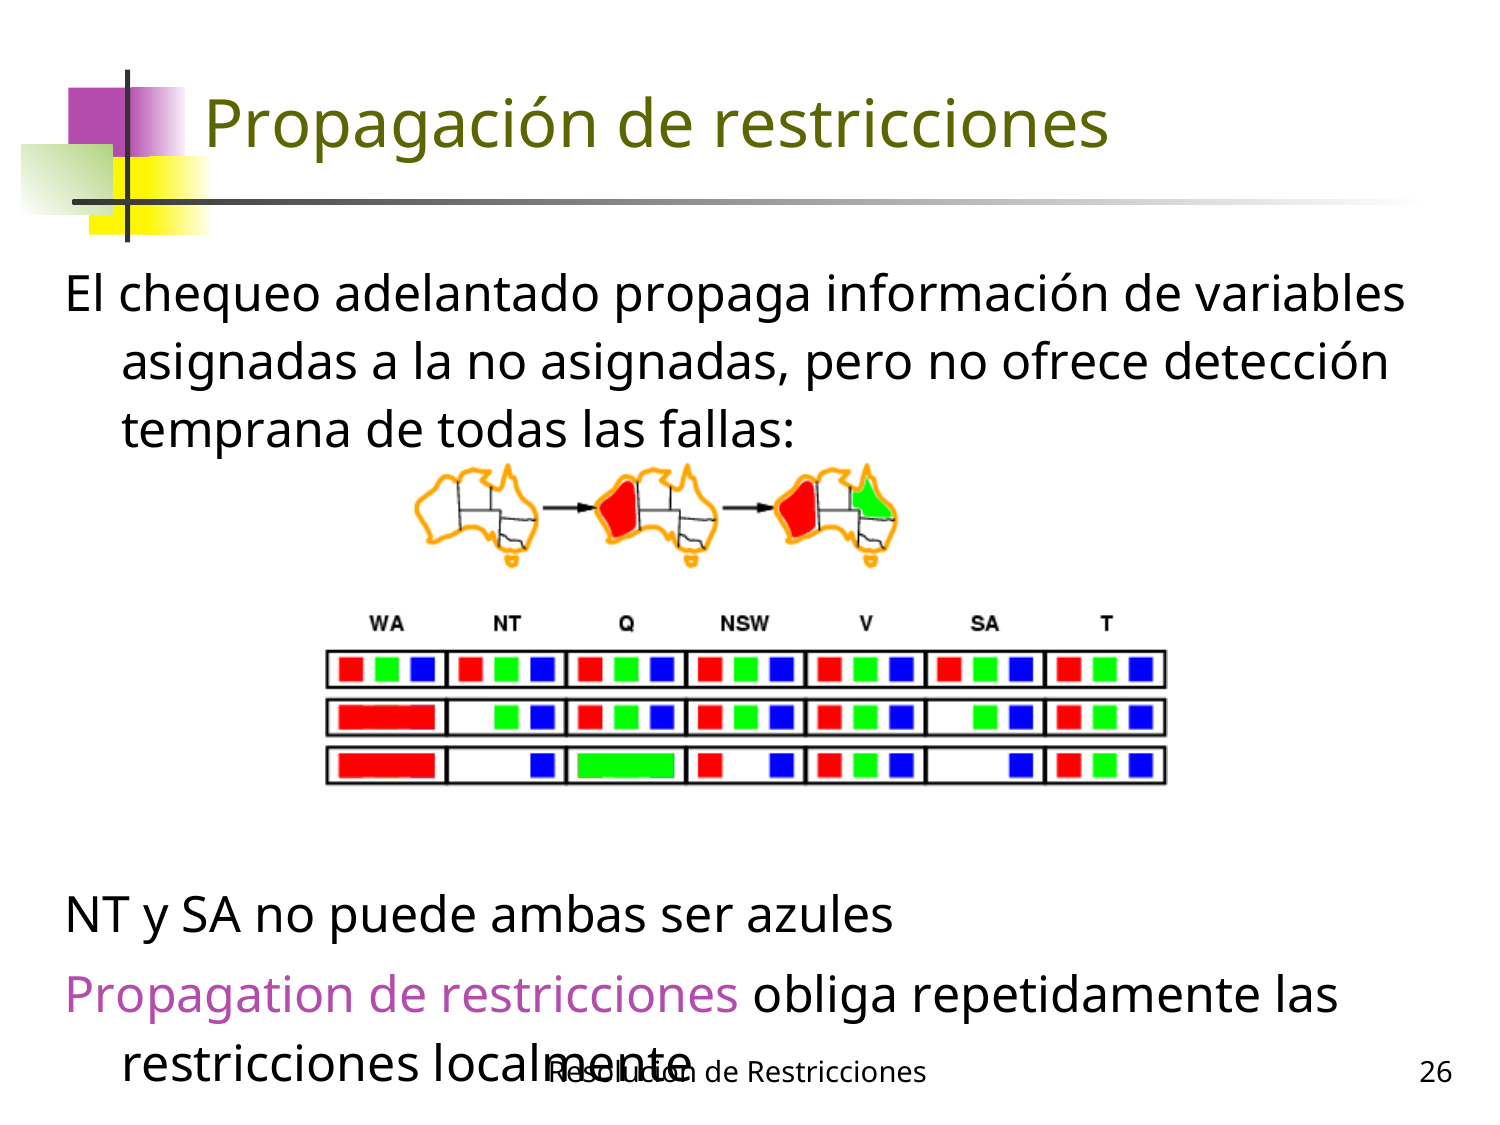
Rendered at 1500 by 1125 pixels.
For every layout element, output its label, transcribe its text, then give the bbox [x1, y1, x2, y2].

list El chequeo adelantado propaga información de variables asignadas a la no asignadas, pero no ofrece detección temprana de todas las fallas: NT y SA no puede ambas ser azules Propagation de restricciones obliga repetidamente las restricciones localmente [50, 249, 1469, 1007]
title Propagación de restricciones [188, 35, 1468, 175]
picture [324, 462, 1168, 788]
